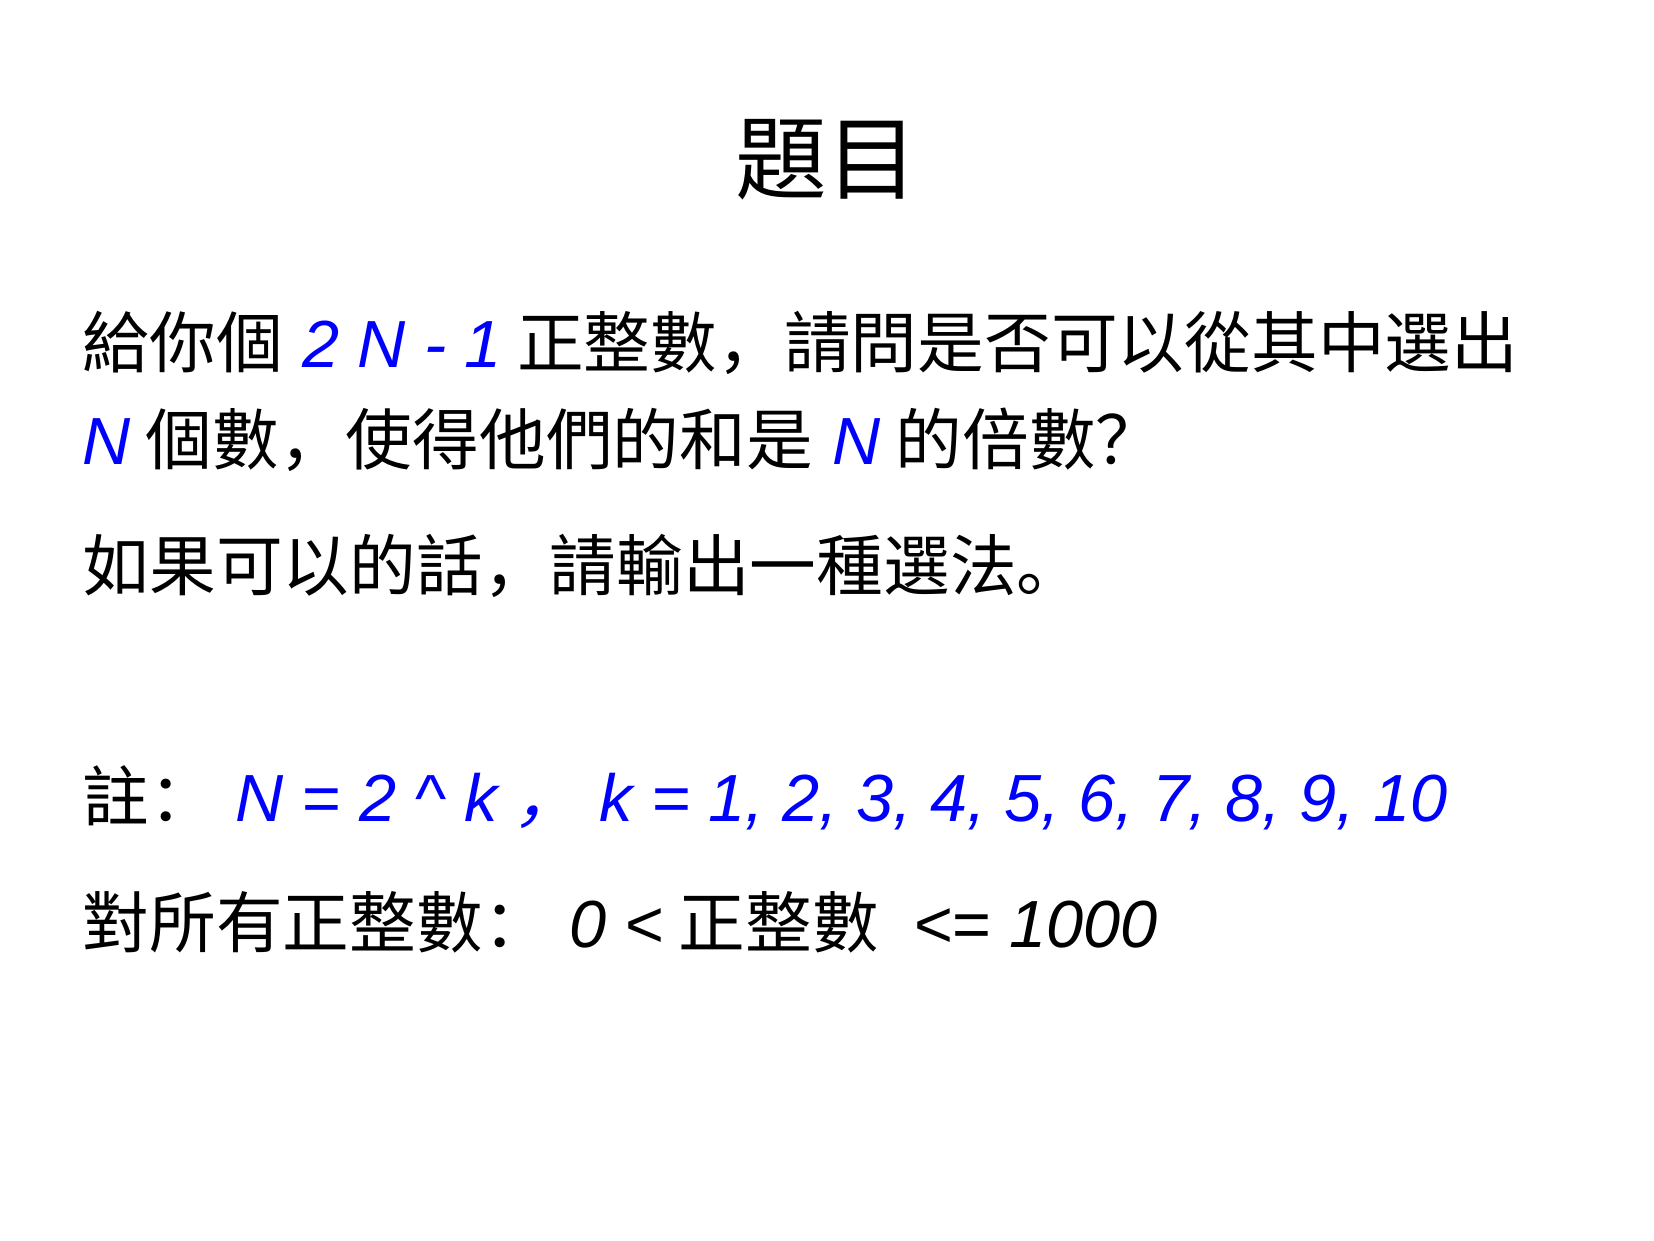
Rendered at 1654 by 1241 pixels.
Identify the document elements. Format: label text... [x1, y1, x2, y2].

list 給你個2 N - 1正整數，請問是否可以從其中選出N個數，使得他們的和是N的倍數？ 如果可以的話，請輸出一種選法。 註：N = 2 ^ k，k = 1, 2, 3, 4, 5, 6, 7, 8, 9, 10 對所有正整數：0 <正整數 <= 1000 [82, 290, 1571, 1010]
title 題目 [82, 49, 1571, 257]
